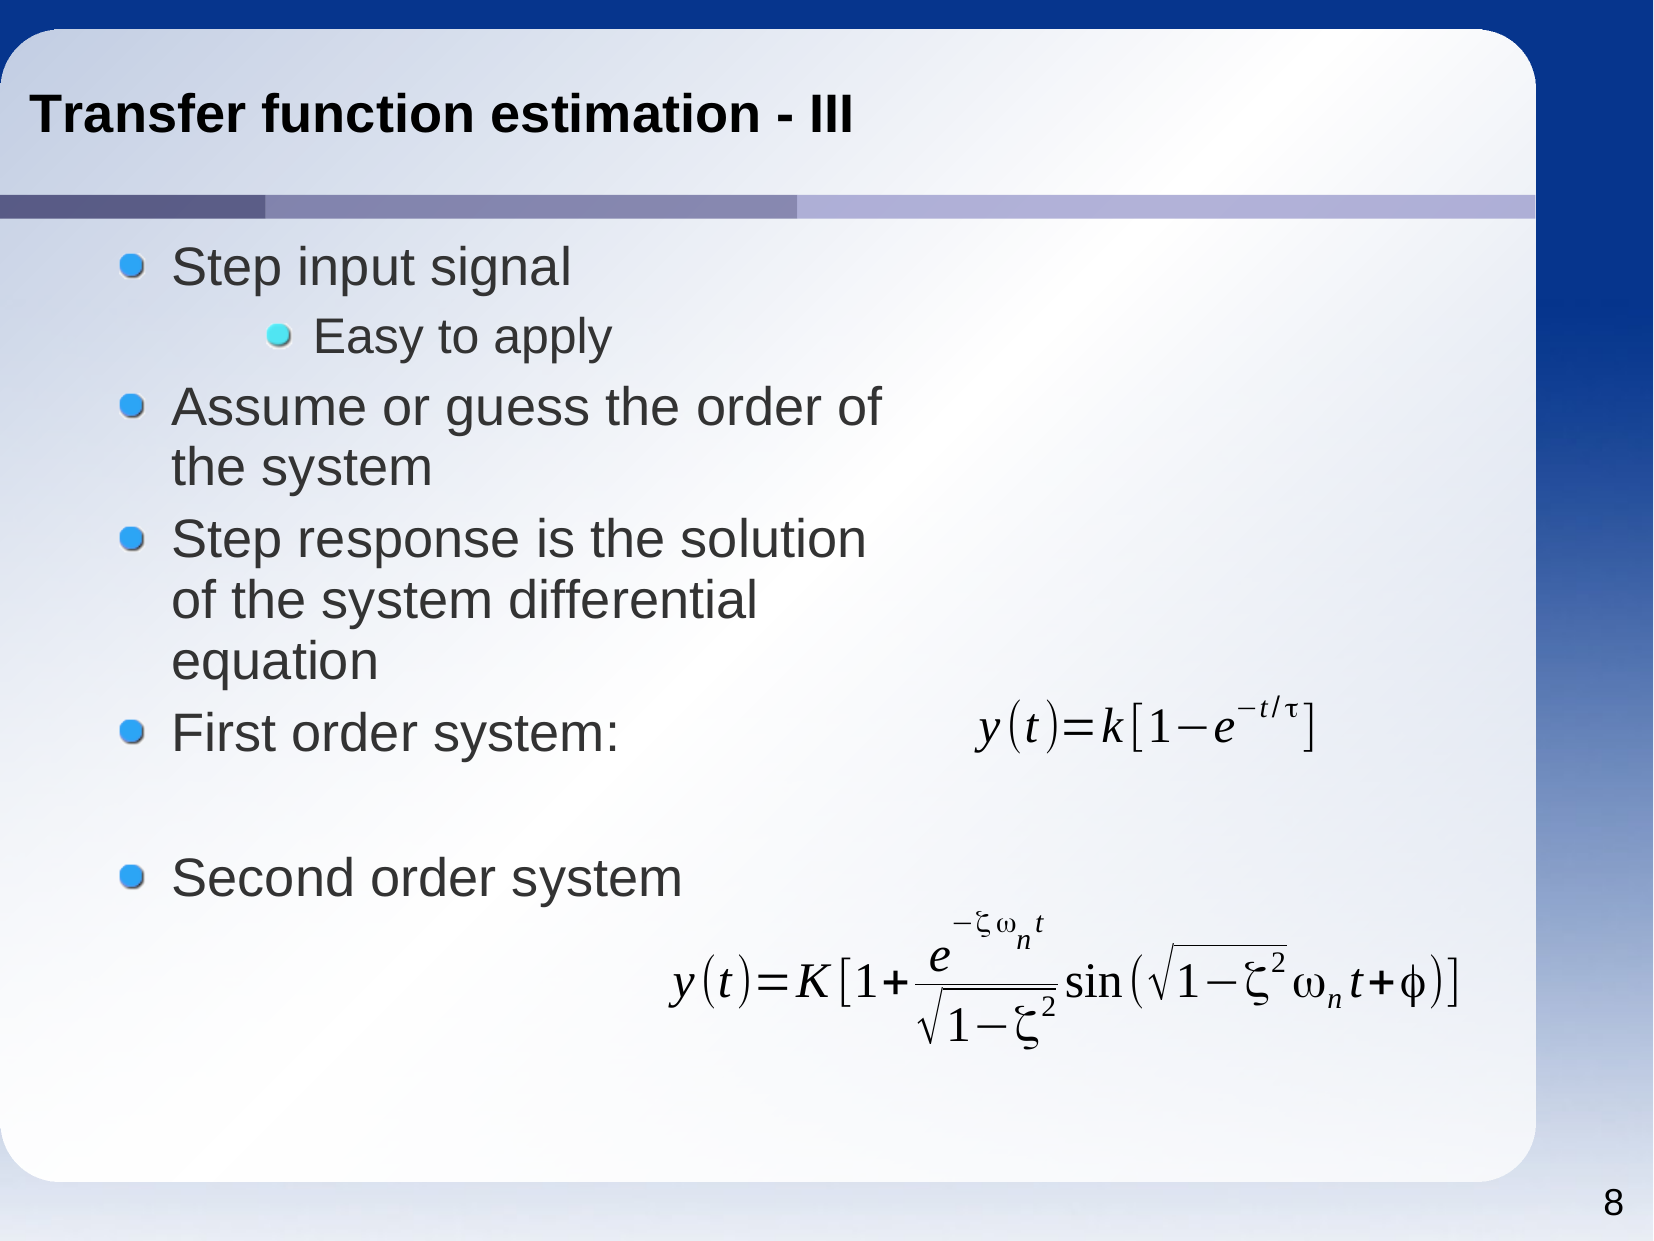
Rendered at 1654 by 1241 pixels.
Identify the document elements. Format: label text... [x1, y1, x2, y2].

list Step input signal Easy to apply Assume or guess the order of the system Step response is the solution of the system differential equation First order system: Second order system [29, 236, 889, 908]
chart [660, 905, 1466, 1053]
chart [966, 690, 1322, 757]
title Transfer function estimation - III [29, 49, 1506, 178]
picture [0, 0, 1654, 1241]
